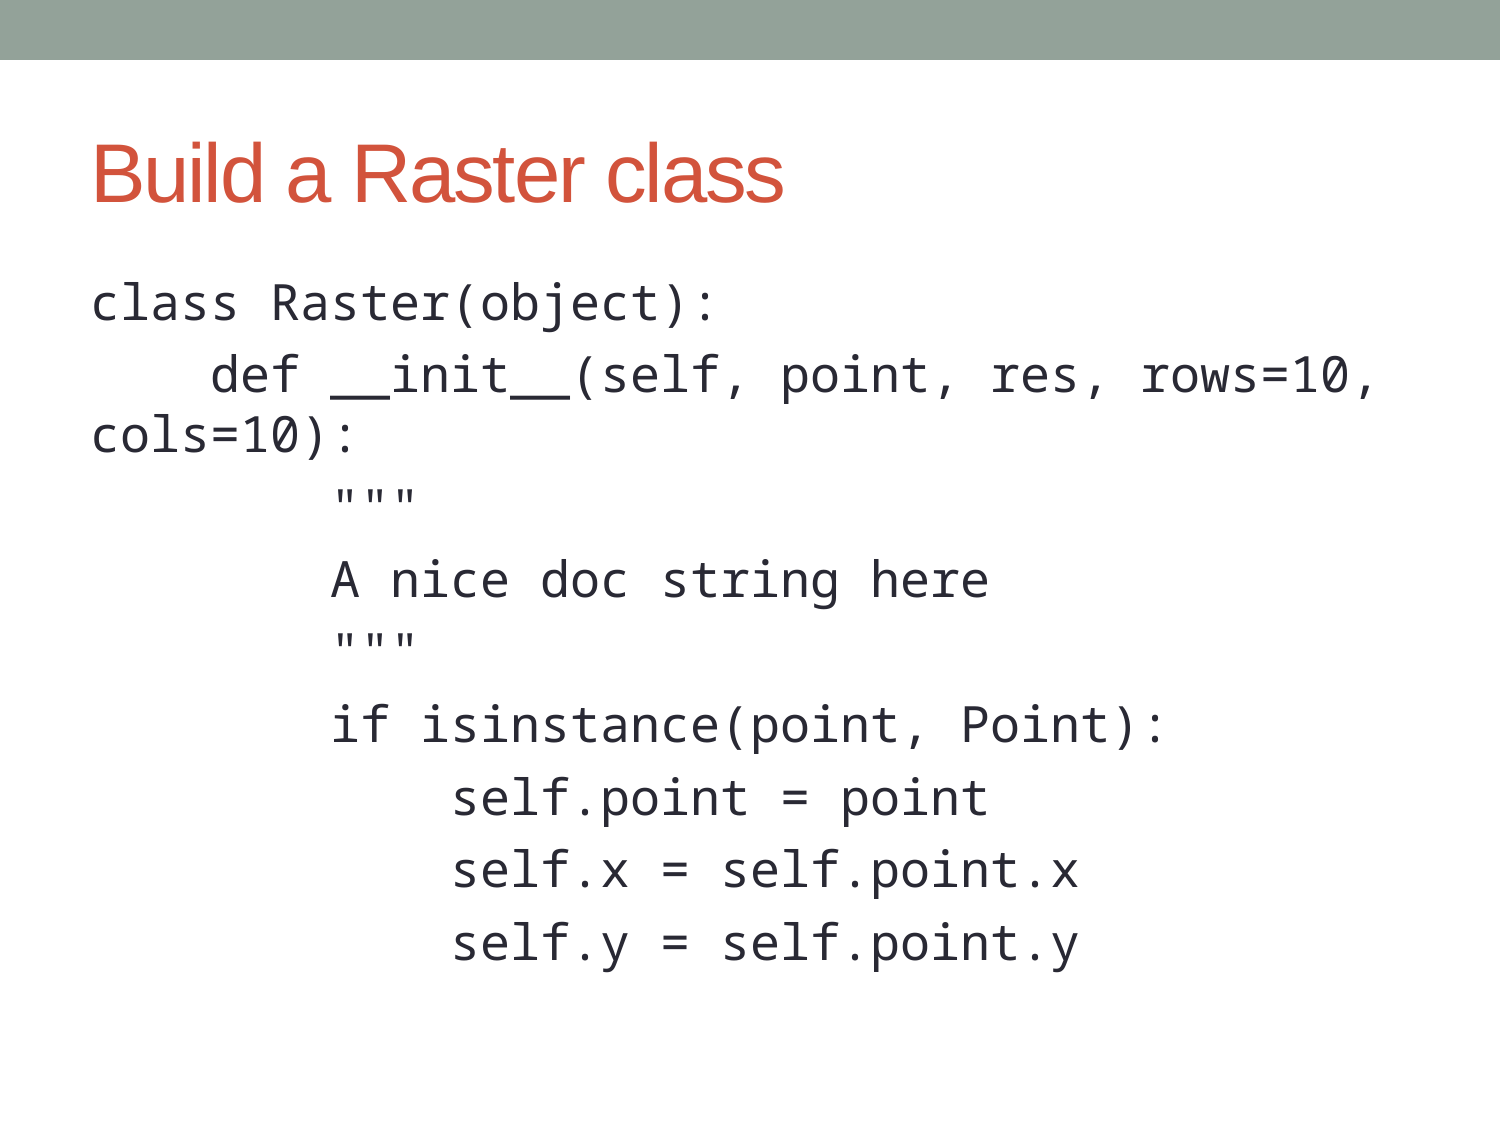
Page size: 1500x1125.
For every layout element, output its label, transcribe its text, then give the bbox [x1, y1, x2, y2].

title Build a Raster class [75, 87, 1426, 251]
list class Raster(object): def __init__(self, point, res, rows=10, cols=10): """ A nice doc string here """ if isinstance(point, Point): self.point = point self.x = self.point.x self.y = self.point.y [75, 262, 1465, 1063]
